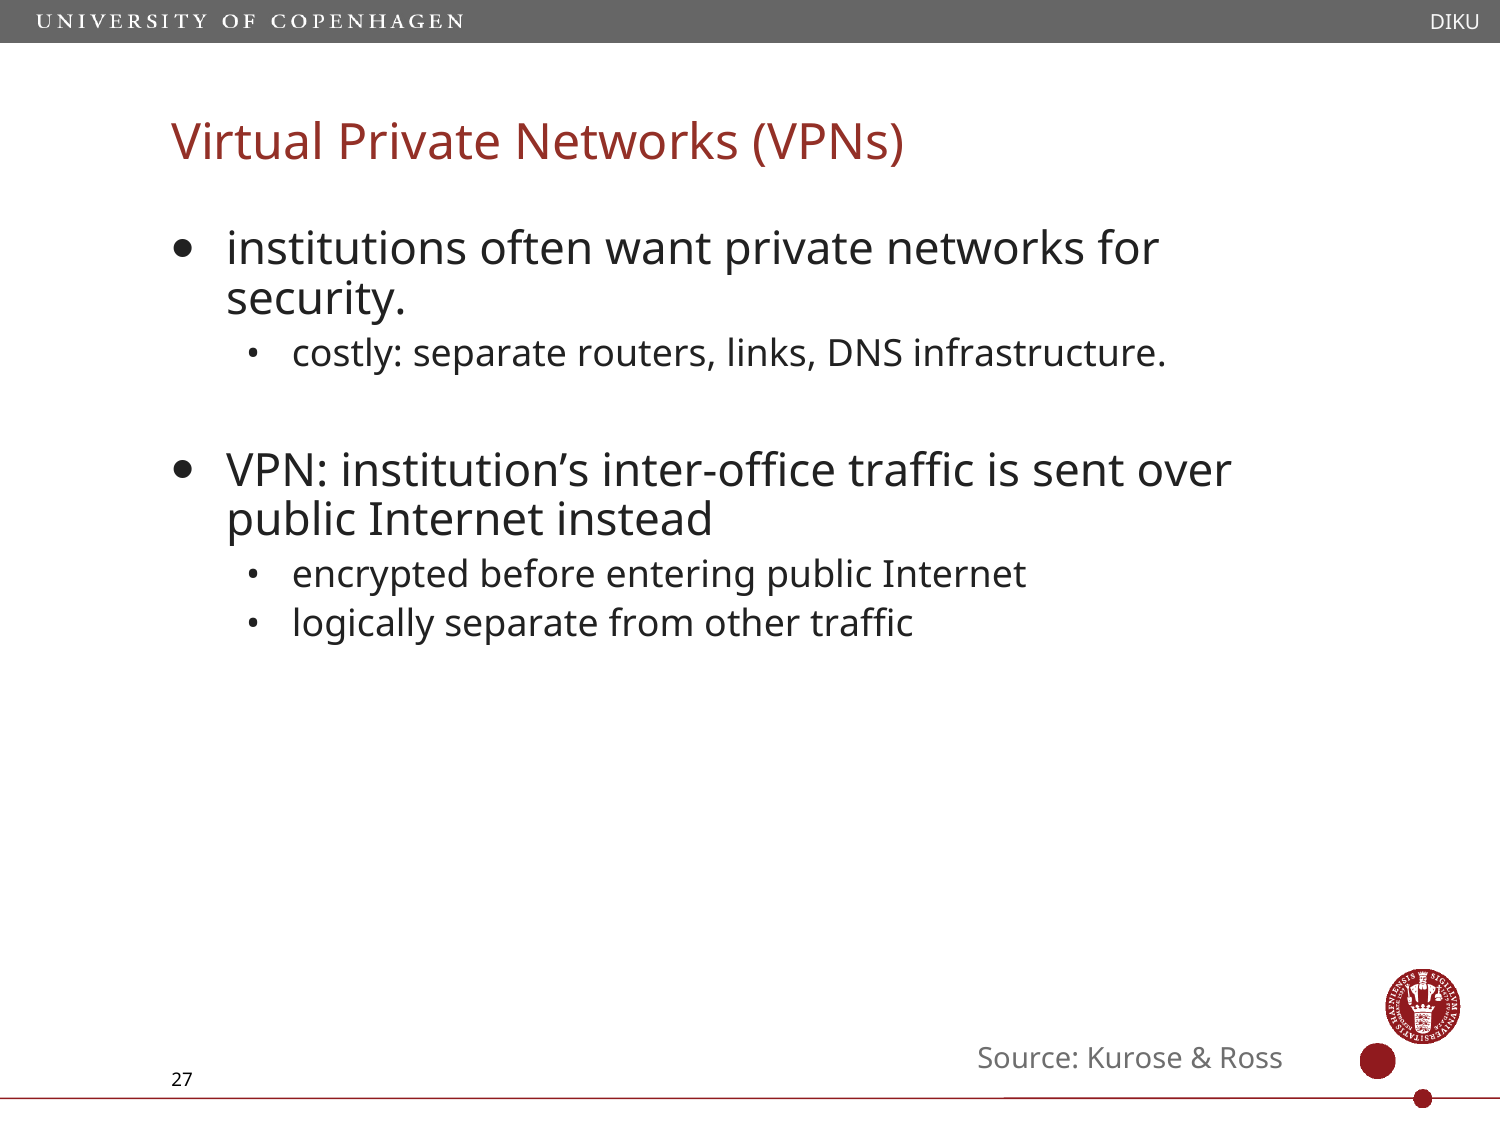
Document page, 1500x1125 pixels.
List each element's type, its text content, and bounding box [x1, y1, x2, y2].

picture [0, 910, 1500, 1122]
text_box institutions often want private networks for security. costly: separate routers, links, DNS infrastructure. VPN: institution’s inter-office traffic is sent over public Internet instead encrypted before entering public Internet logically separate from other traffic [171, 225, 1329, 900]
text_box Virtual Private Networks (VPNs) [171, 75, 1329, 171]
text_box DIKU [469, 0, 1495, 43]
text_box <number> [171, 1067, 522, 1092]
text_box Source: Kurose & Ross [962, 1031, 1353, 1083]
